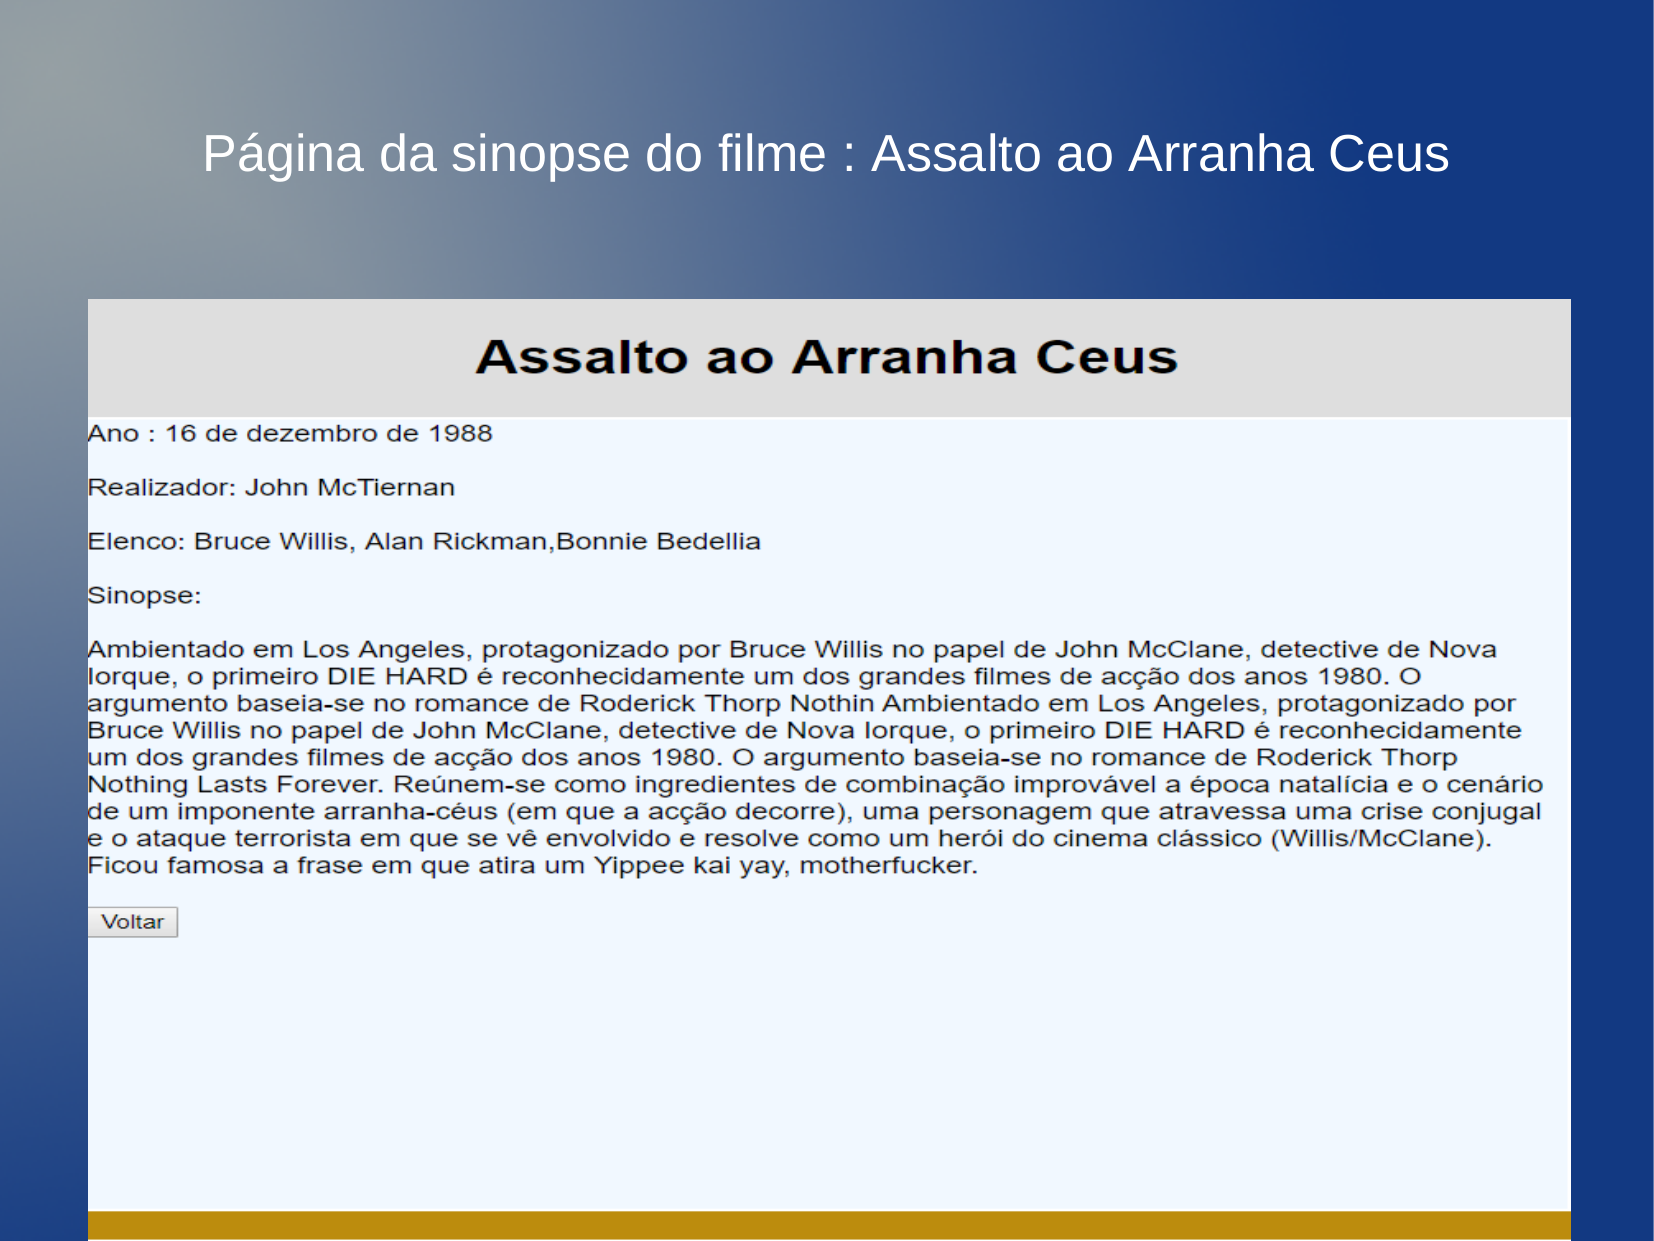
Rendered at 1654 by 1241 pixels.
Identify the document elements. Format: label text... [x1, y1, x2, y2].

title Página da sinopse do filme : Assalto ao Arranha Ceus [82, 49, 1571, 257]
picture [0, 0, 1654, 1241]
